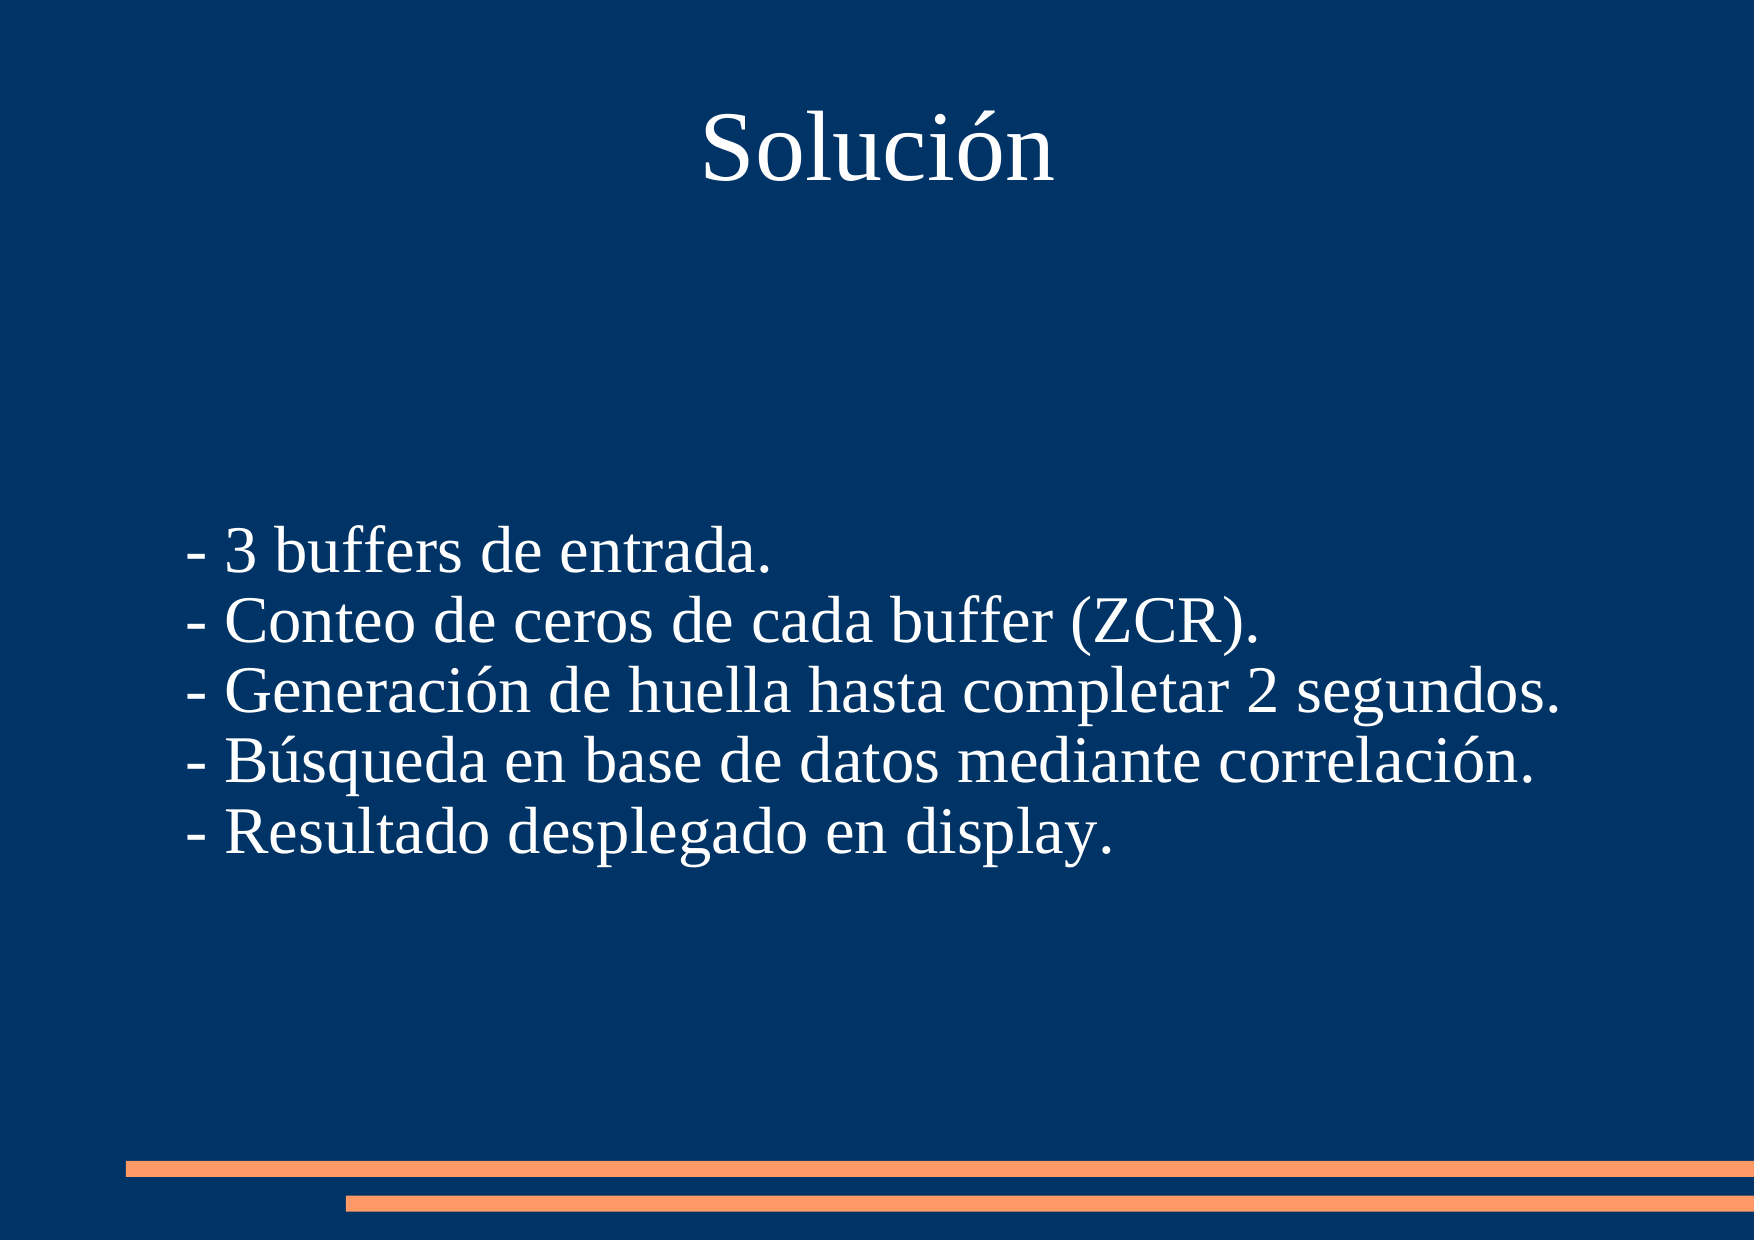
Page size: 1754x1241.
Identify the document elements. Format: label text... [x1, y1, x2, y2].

title Solución [128, 53, 1627, 246]
subtitle - 3 buffers de entrada. - Conteo de ceros de cada buffer (ZCR). - Generación de huella hasta completar 2 segundos. - Búsqueda en base de datos mediante correlación. - Resultado desplegado en display. [128, 329, 1655, 1125]
